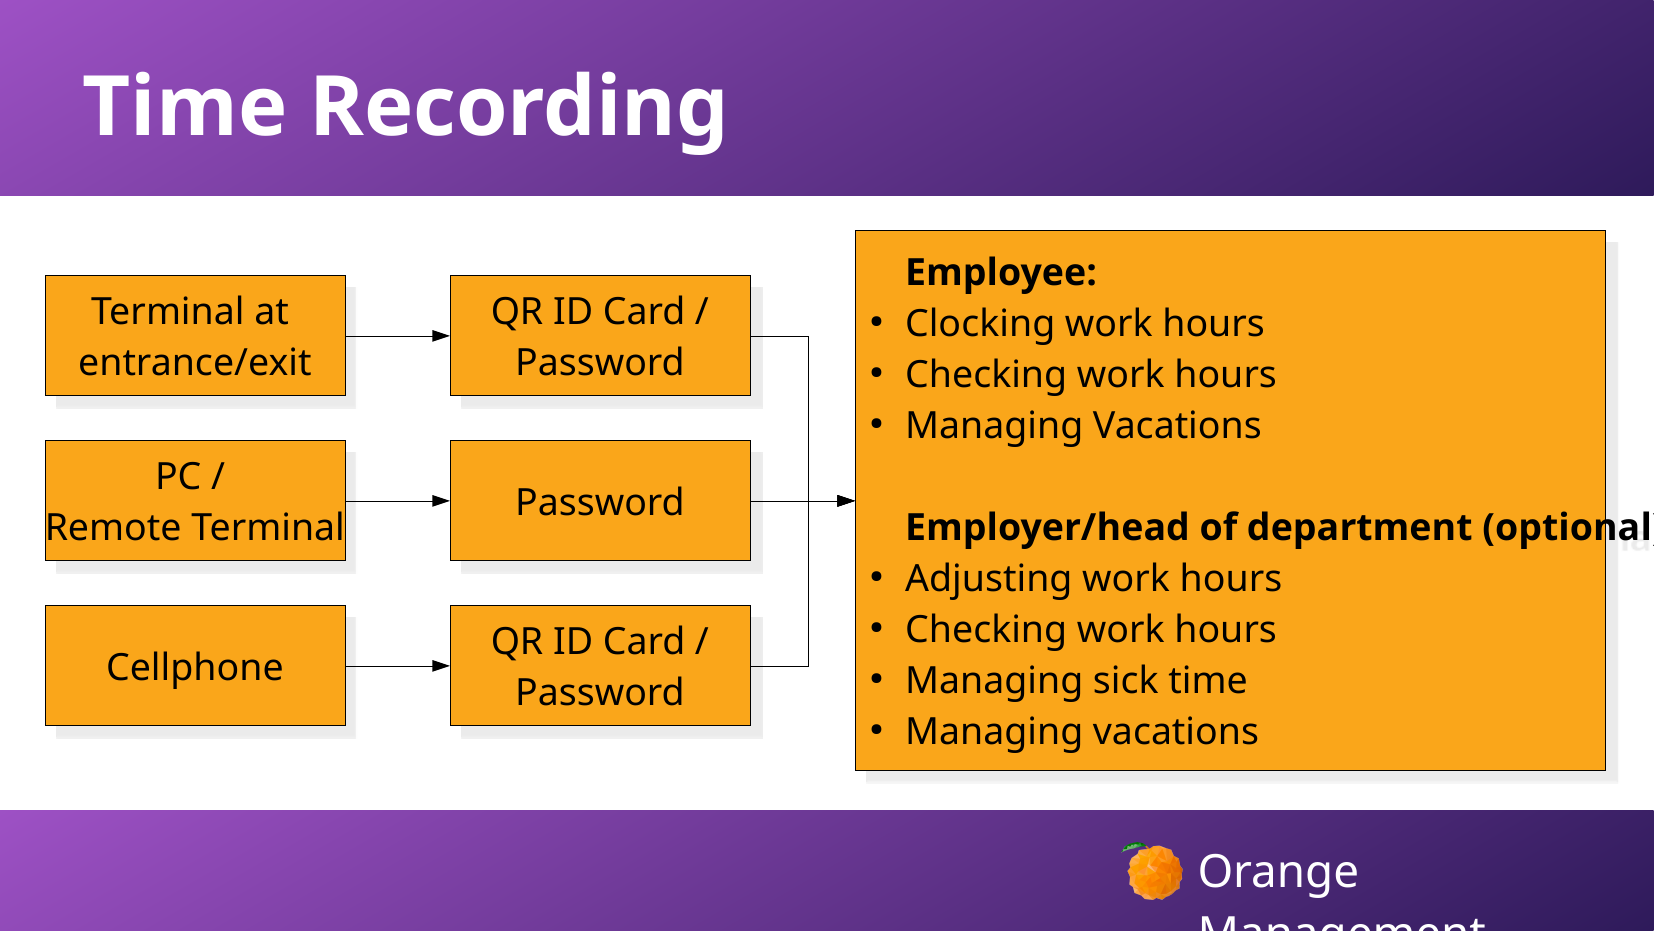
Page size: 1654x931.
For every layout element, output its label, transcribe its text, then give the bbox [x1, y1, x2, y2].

text_box [1326, 927, 1337, 931]
text_box Orange Management [1182, 830, 1648, 907]
text_box [1450, 927, 1461, 931]
text_box [0, 0, 1654, 196]
text_box [1396, 927, 1407, 931]
text_box [1355, 927, 1366, 931]
text_box QR ID Card / Password [450, 275, 751, 396]
text_box [1205, 921, 1209, 931]
text_box QR ID Card / Password [450, 605, 751, 726]
text_box [0, 810, 1654, 931]
text_box Password [450, 440, 751, 561]
text_box Employee: Clocking work hours Checking work hours Managing Vacations Employer/head of department (optional): Adjusting work hours Checking work hours Managing sick time Managing vacations [855, 230, 1606, 771]
text_box [1423, 927, 1434, 931]
text_box PC / Remote Terminal [45, 440, 346, 561]
text_box Cellphone [45, 605, 346, 726]
text_box [1381, 927, 1391, 931]
text_box Terminal at entrance/exit [45, 275, 346, 396]
text_box [1273, 927, 1284, 931]
picture [1121, 842, 1182, 901]
title Time Recording [82, 25, 1571, 181]
